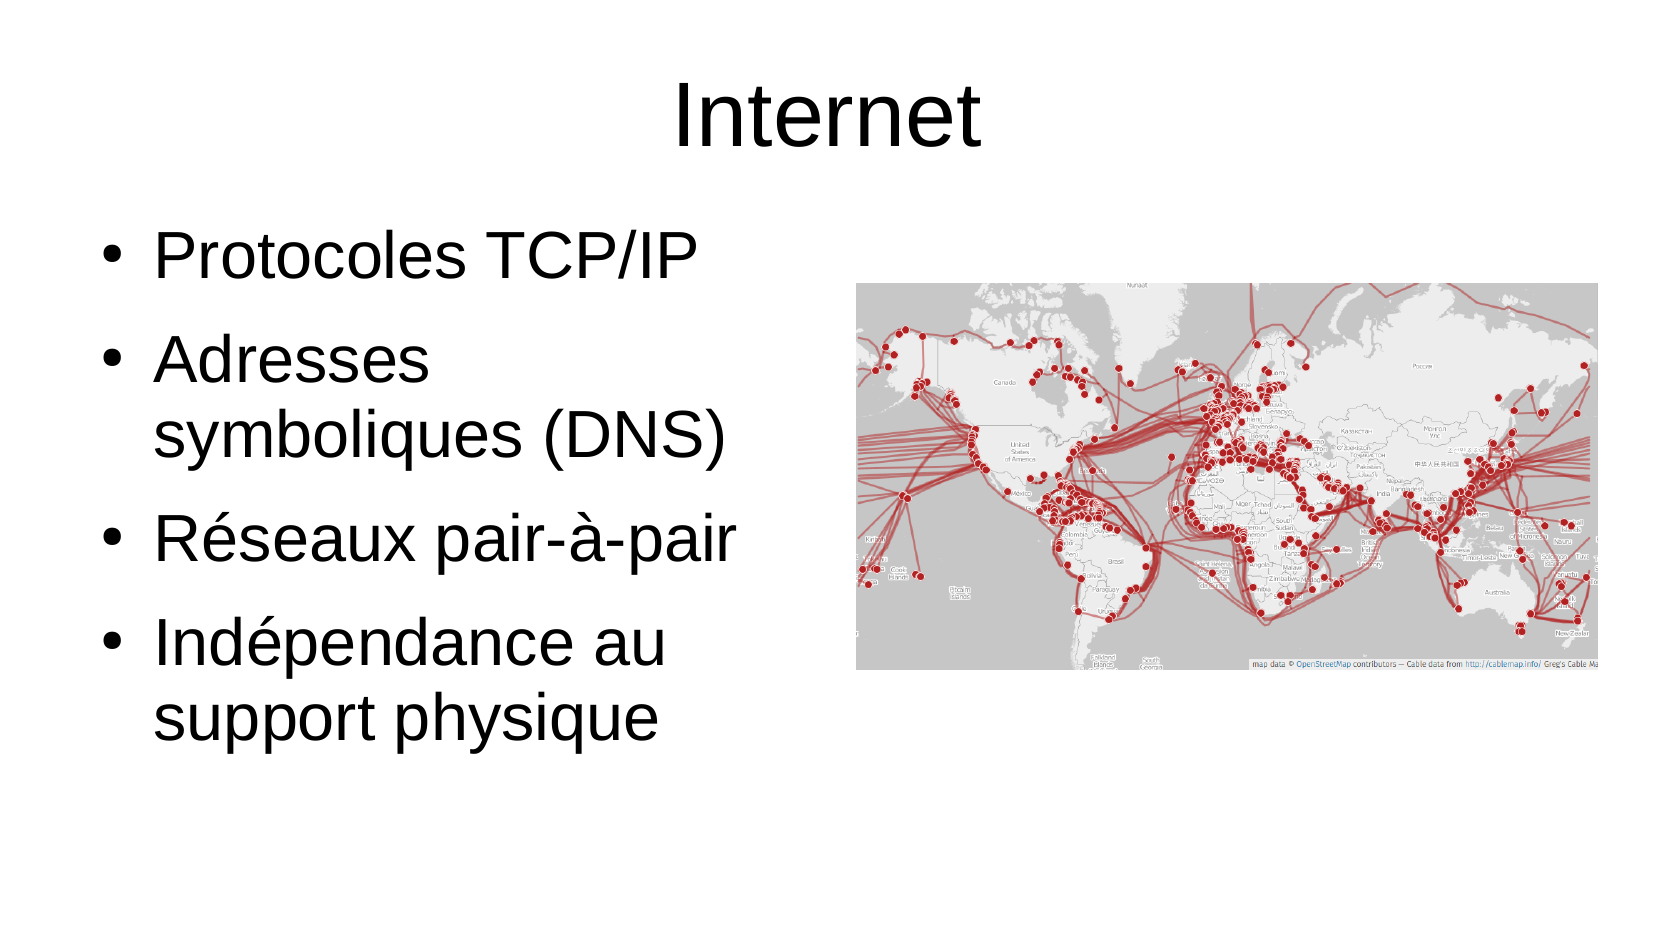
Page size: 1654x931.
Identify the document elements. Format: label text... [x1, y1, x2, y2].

list Protocoles TCP/IP Adresses symboliques (DNS) Réseaux pair-à-pair Indépendance au support physique [82, 217, 809, 758]
picture [856, 283, 1598, 670]
title Internet [82, 37, 1571, 193]
